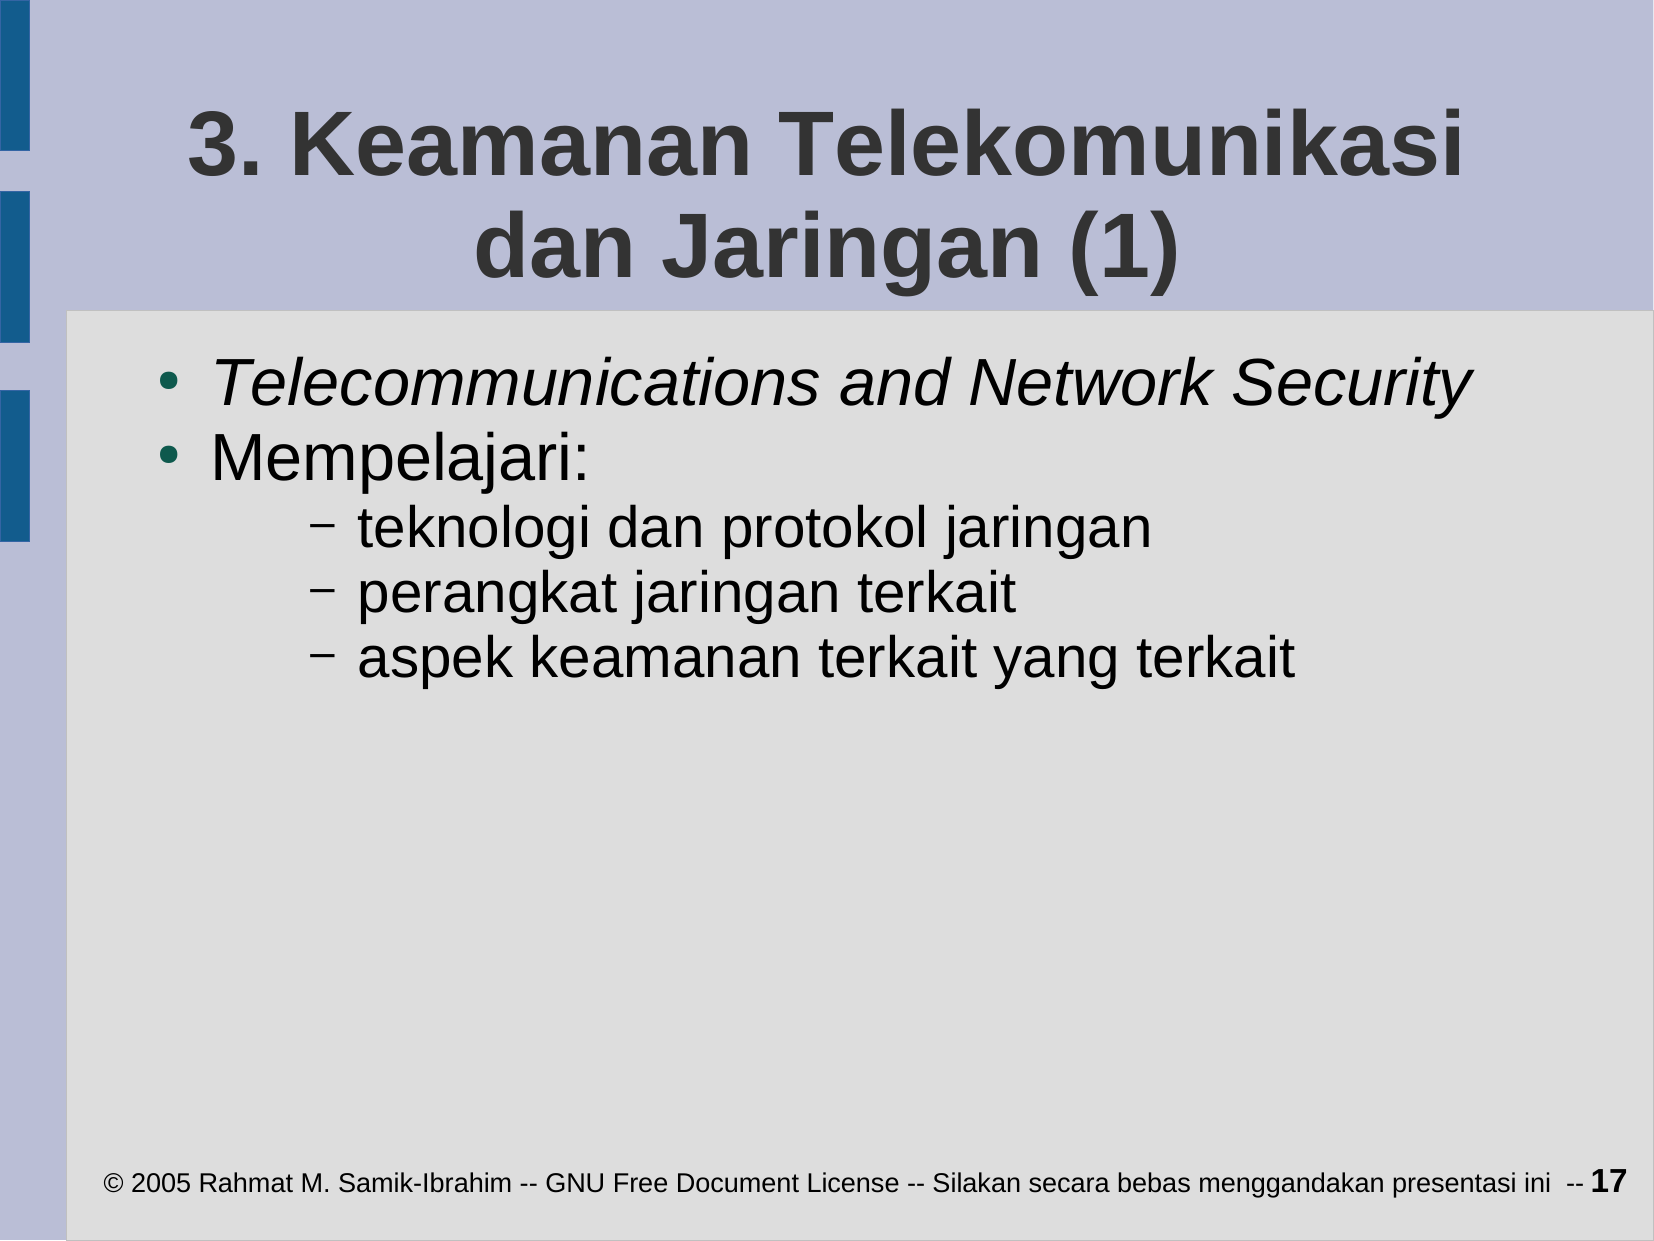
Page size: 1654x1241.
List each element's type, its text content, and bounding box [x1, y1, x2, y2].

title 3. Keamanan Telekomunikasi dan Jaringan (1) [121, 91, 1534, 299]
list Telecommunications and Network Security Mempelajari: teknologi dan protokol jaringan perangkat jaringan terkait aspek keamanan terkait yang terkait [121, 344, 1534, 1127]
